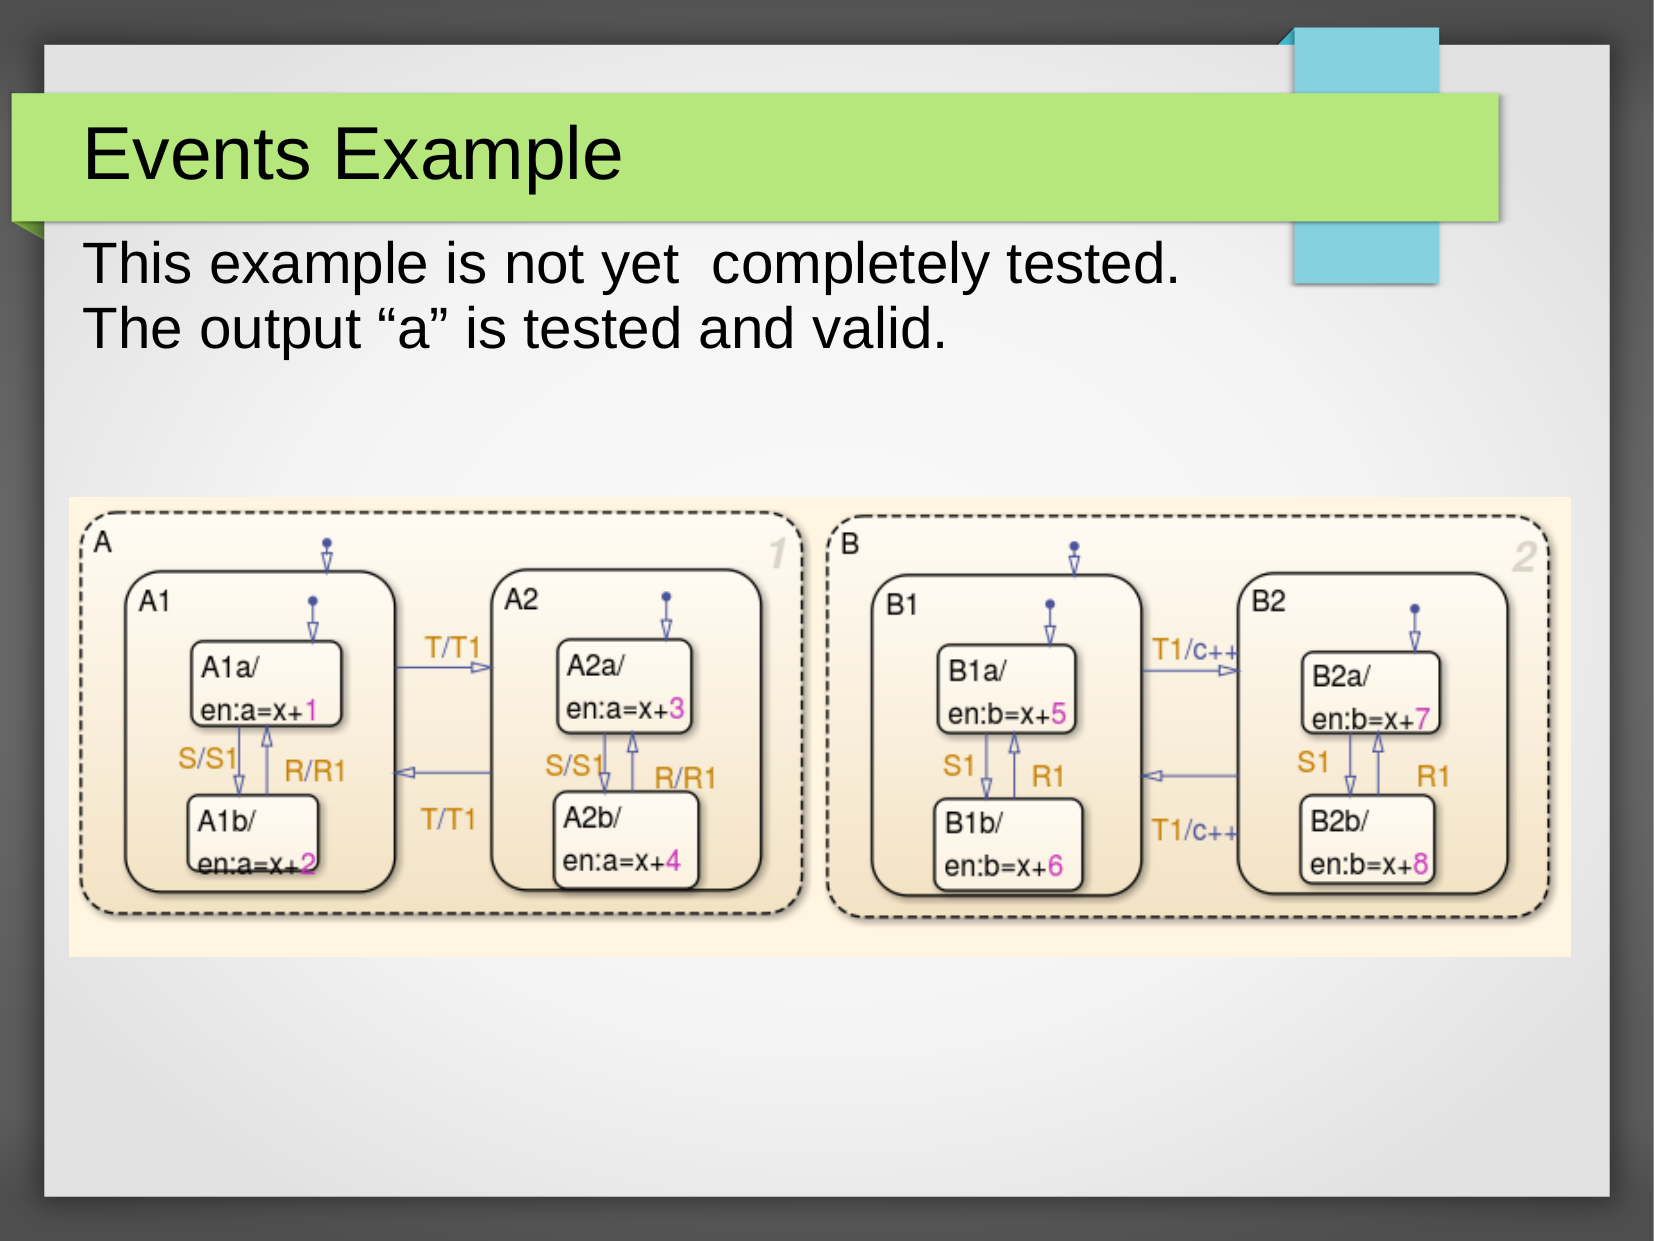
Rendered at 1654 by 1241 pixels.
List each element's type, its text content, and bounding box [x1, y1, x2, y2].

picture [0, 0, 1654, 1241]
title This example is not yet completely tested. The output “a” is tested and valid. [82, 230, 1264, 361]
title Events Example [82, 94, 1264, 213]
